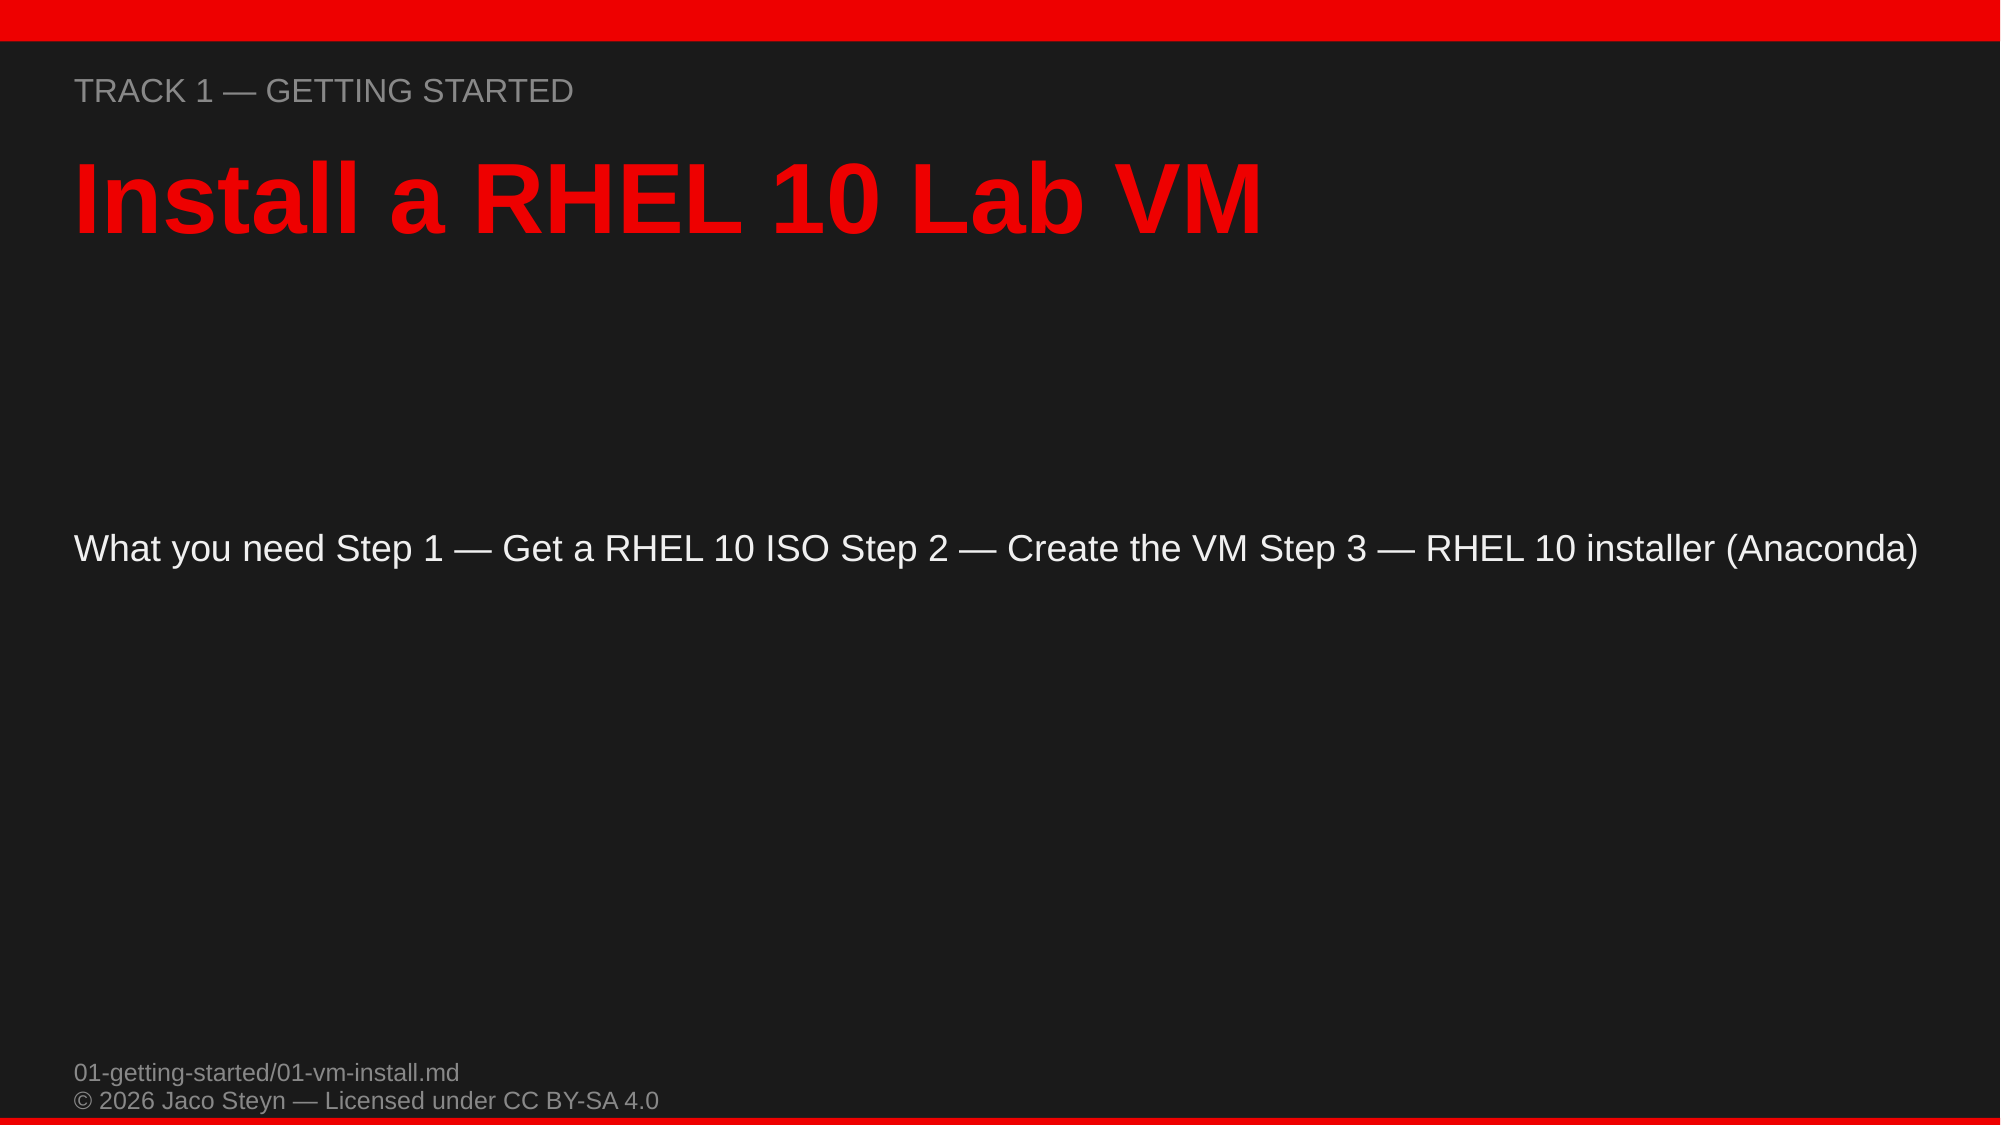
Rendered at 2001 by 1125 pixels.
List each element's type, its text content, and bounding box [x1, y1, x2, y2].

text_box What you need Step 1 — Get a RHEL 10 ISO Step 2 — Create the VM Step 3 — RHEL 10 installer (Anaconda) [59, 519, 1942, 727]
text_box Install a RHEL 10 Lab VM [59, 135, 1942, 461]
text_box [0, 1117, 2001, 1125]
text_box [0, 0, 2001, 42]
text_box 01-getting-started/01-vm-install.md © 2026 Jaco Steyn — Licensed under CC BY-SA 4.0 [59, 1051, 1942, 1111]
text_box TRACK 1 — GETTING STARTED [59, 64, 1942, 119]
